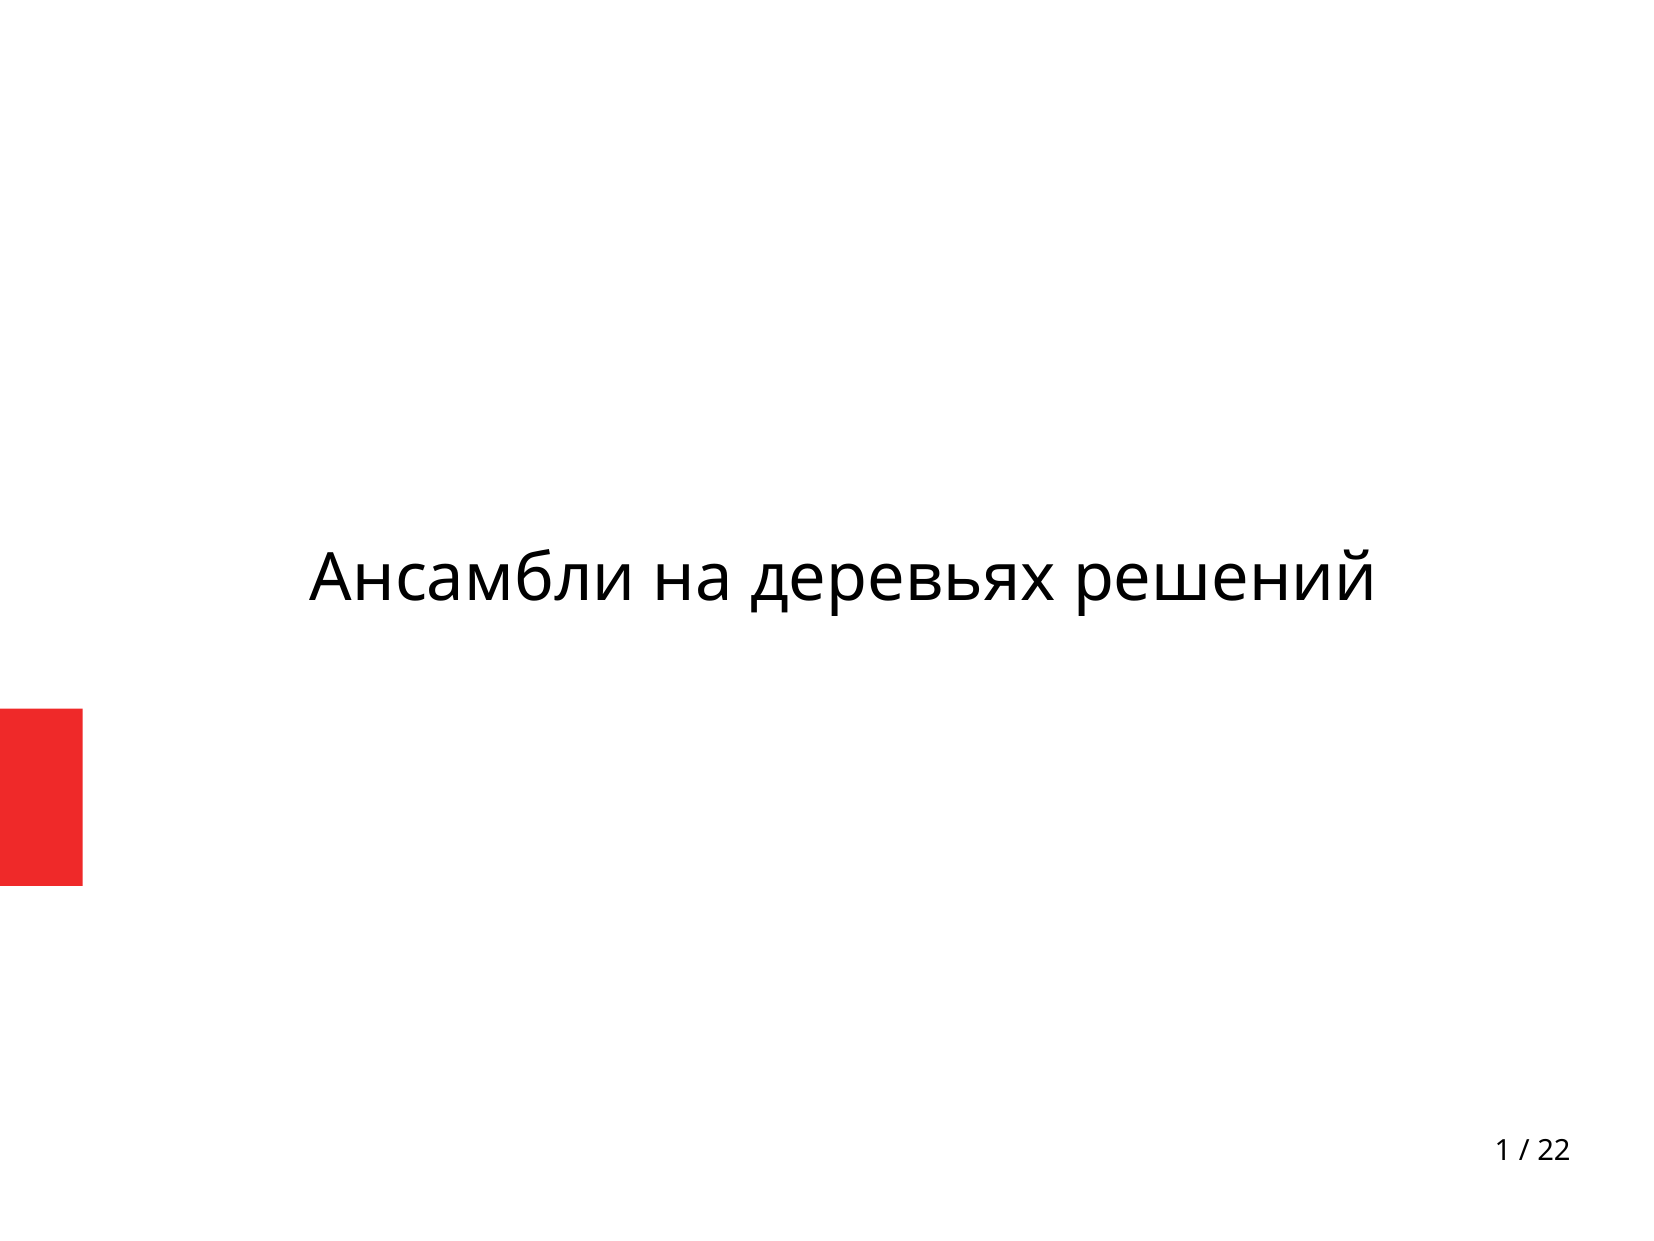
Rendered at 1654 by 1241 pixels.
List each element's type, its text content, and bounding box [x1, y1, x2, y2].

subtitle Ансамбли на деревьях решений [141, 26, 1548, 1123]
